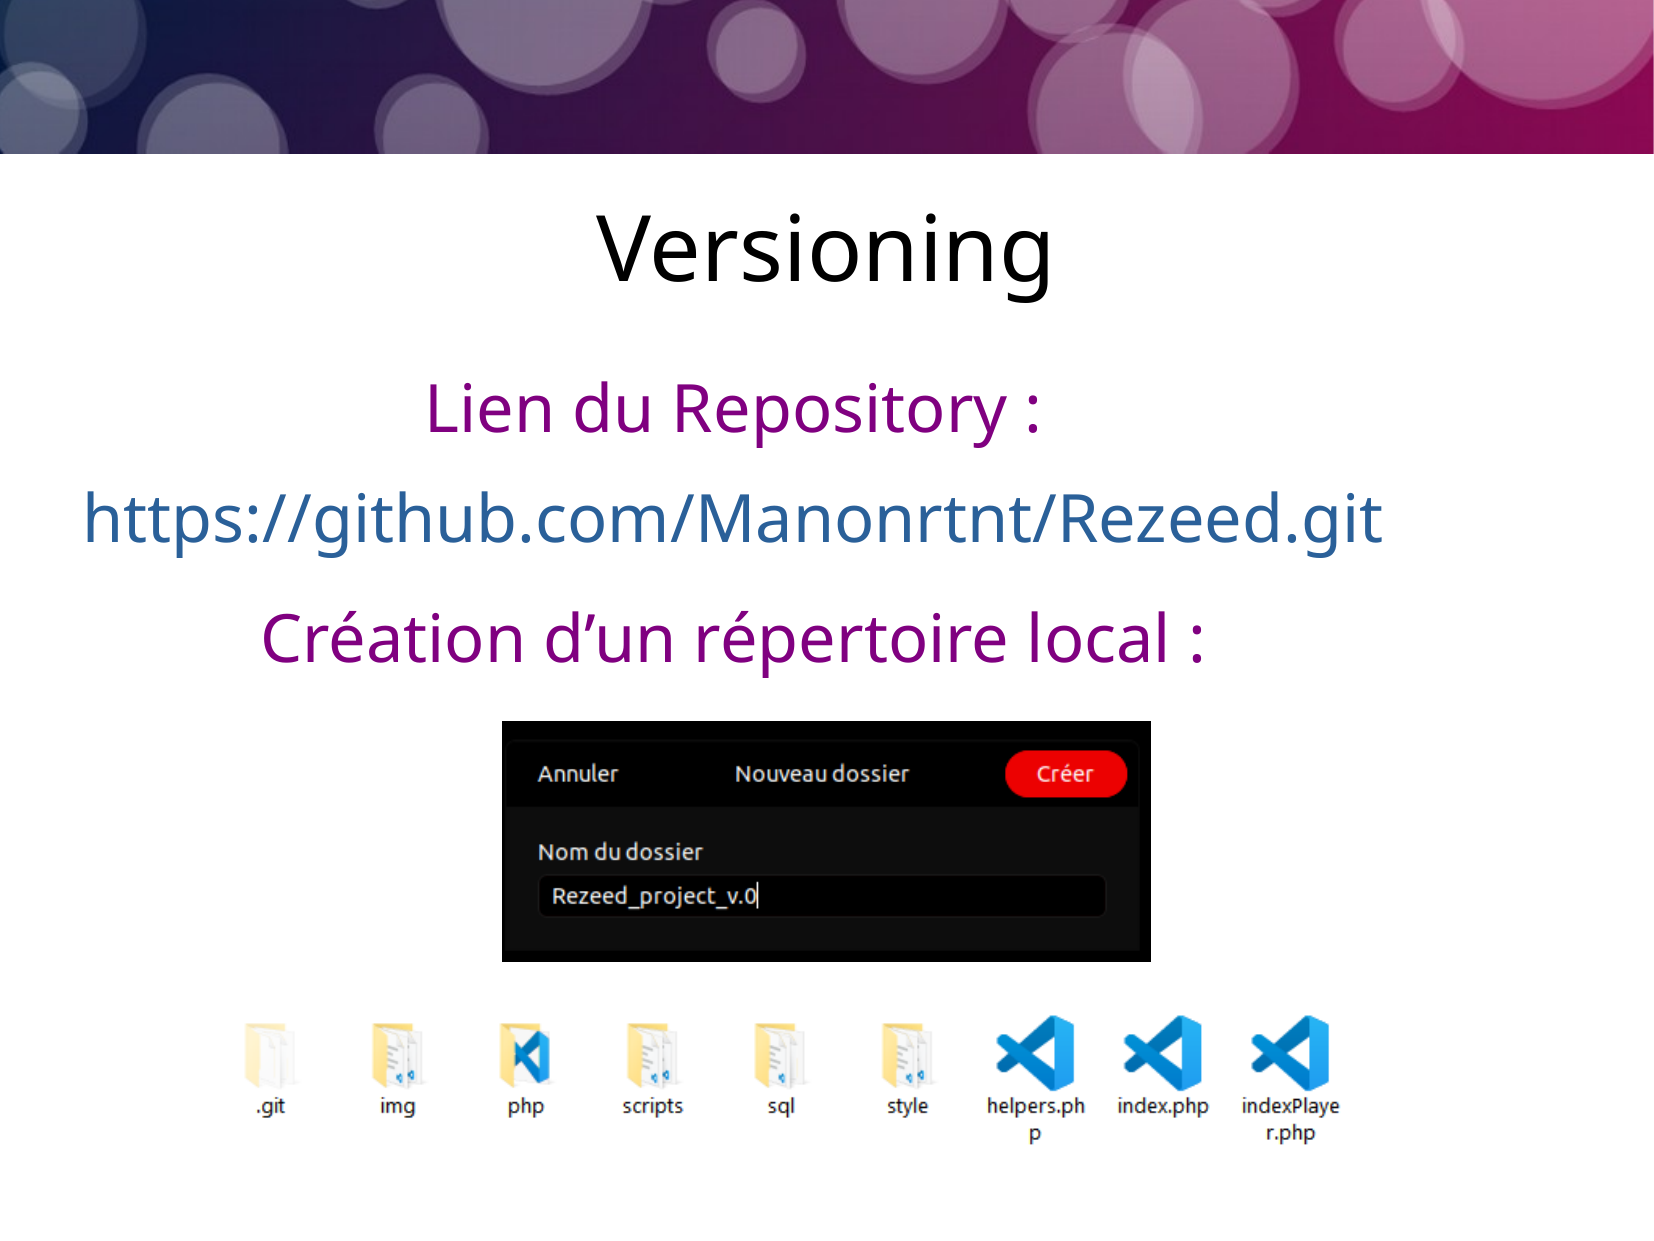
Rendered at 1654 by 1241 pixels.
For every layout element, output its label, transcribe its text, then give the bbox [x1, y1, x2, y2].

picture [211, 997, 1442, 1165]
picture [502, 721, 1151, 963]
title Versioning [82, 159, 1571, 331]
list Lien du Repository : https://github.com/Manonrtnt/Rezeed.git Création d’un répertoire local : [82, 366, 1571, 1087]
